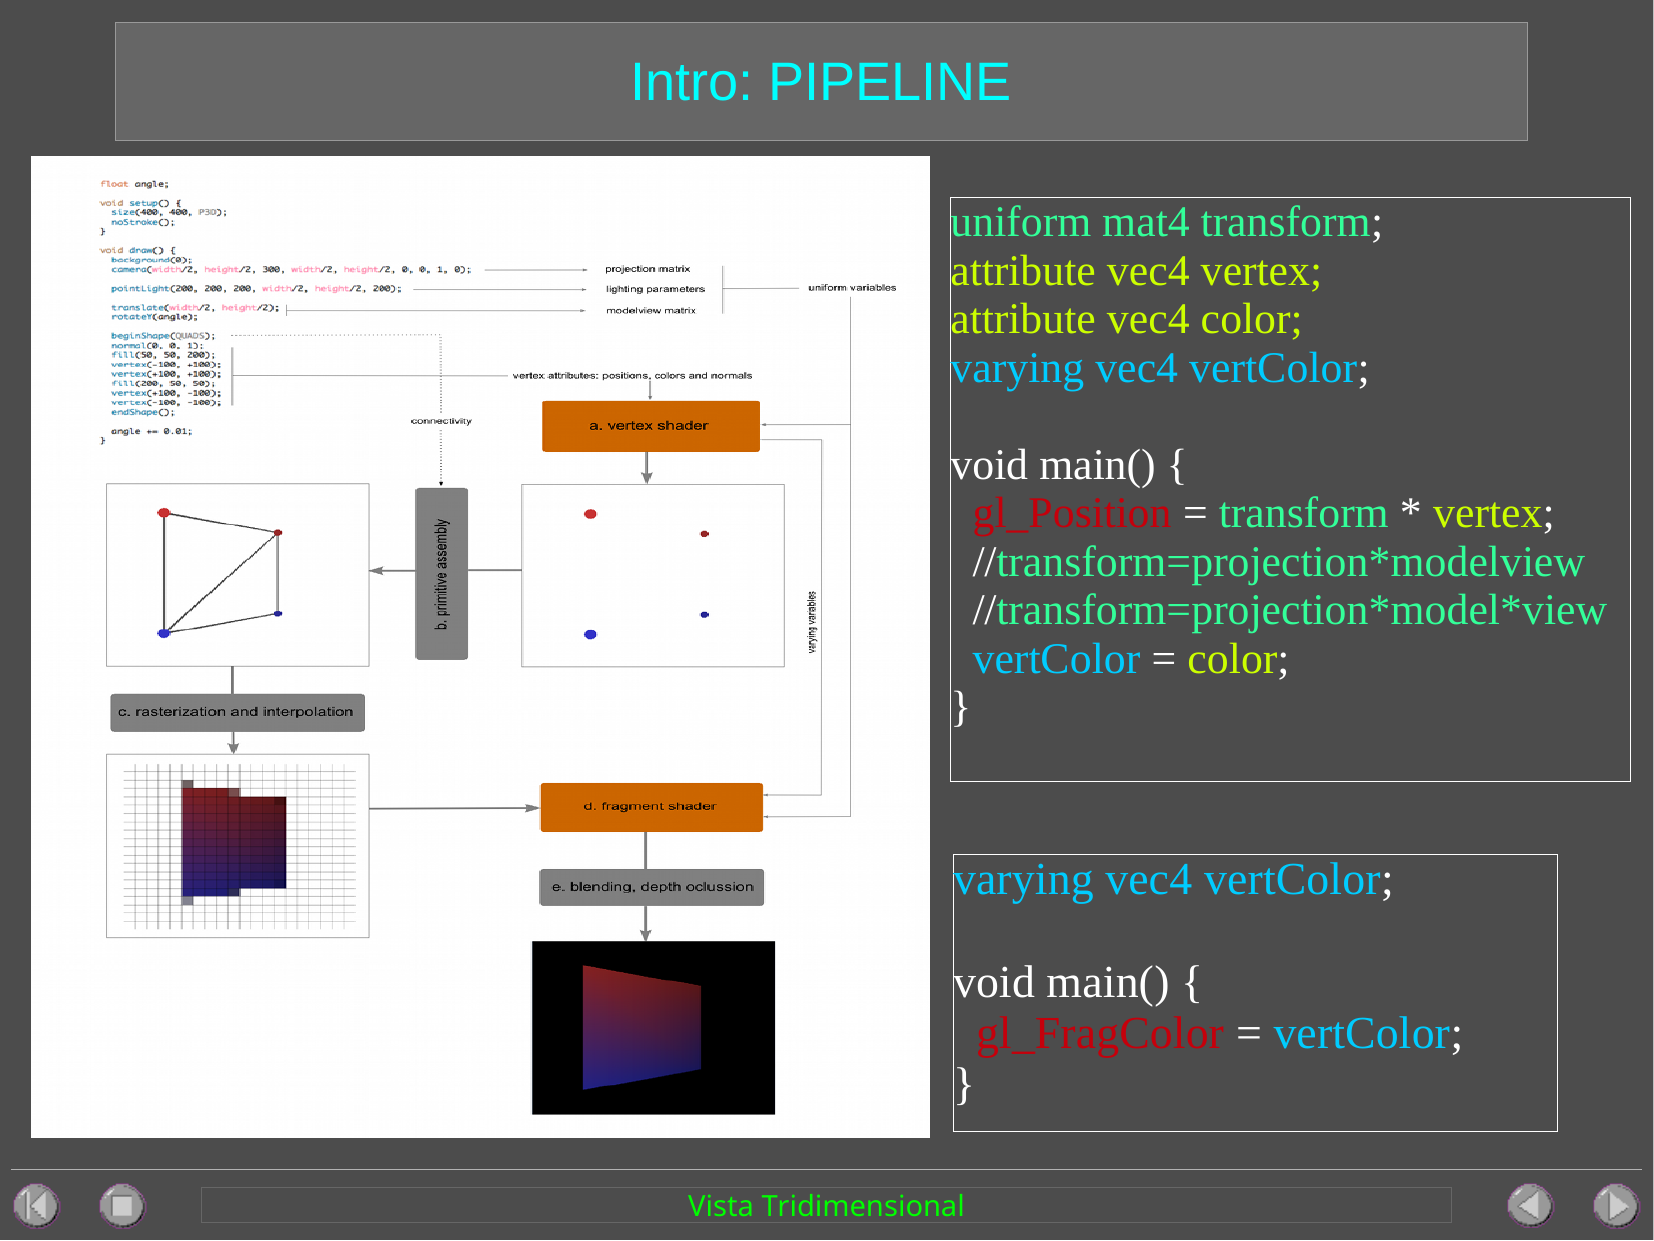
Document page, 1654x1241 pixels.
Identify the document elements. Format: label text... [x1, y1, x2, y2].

text_box uniform mat4 transform; attribute vec4 vertex; attribute vec4 color; varying vec4 vertColor; void main() { gl_Position = transform * vertex; //transform=projection*modelview //transform=projection*model*view vertColor = color; } [950, 197, 1631, 782]
picture [97, 1181, 148, 1232]
picture [1505, 1181, 1556, 1231]
picture [1591, 1181, 1642, 1232]
title Intro: PIPELINE [115, 22, 1528, 141]
text_box varying vec4 vertColor; void main() { gl_FragColor = vertColor; } [953, 854, 1558, 1132]
picture [31, 156, 930, 1139]
picture [11, 1181, 62, 1232]
